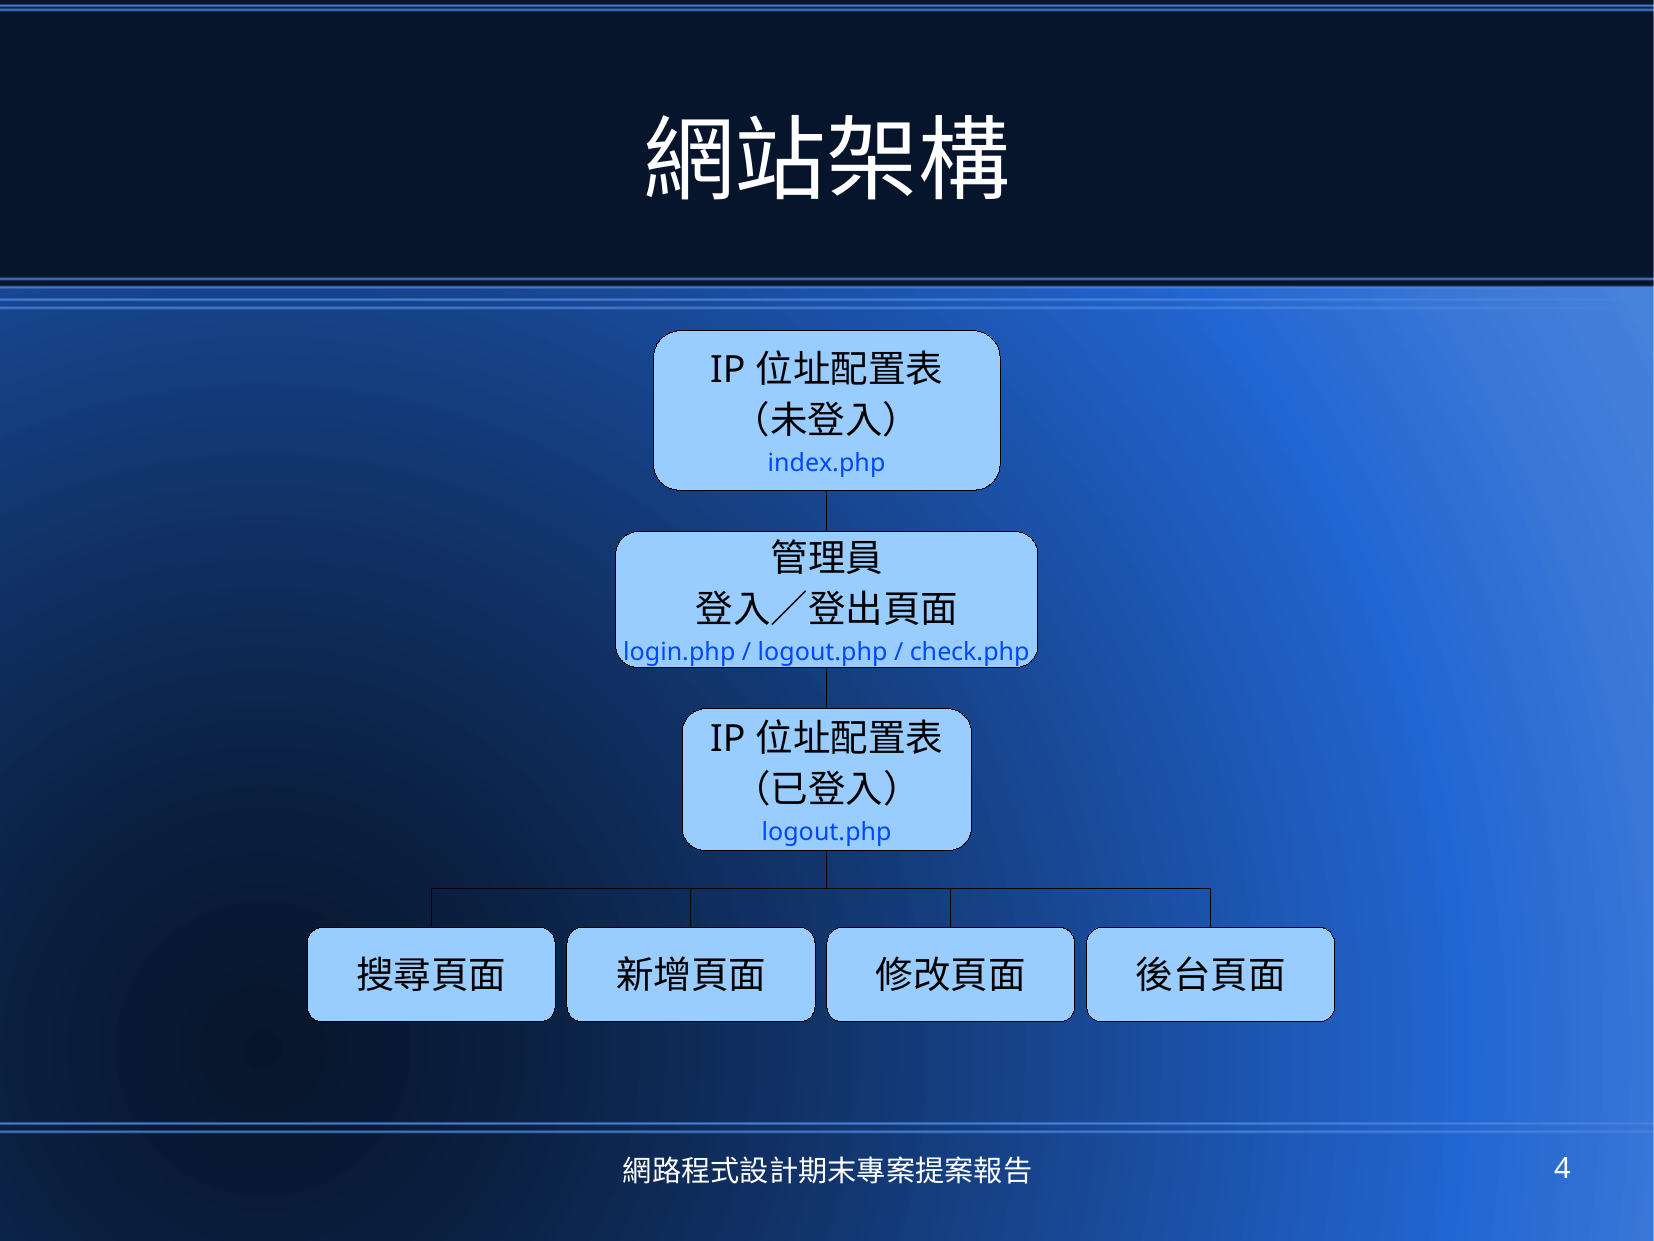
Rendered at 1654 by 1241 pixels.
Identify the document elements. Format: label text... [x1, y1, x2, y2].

text_box 管理員 登入／登出頁面 login.php / logout.php / check.php [615, 531, 1038, 668]
text_box 新增頁面 [566, 927, 816, 1022]
text_box 後台頁面 [1086, 927, 1335, 1022]
title 網站架構 [82, 49, 1571, 257]
text_box 修改頁面 [826, 927, 1075, 1022]
text_box 搜尋頁面 [307, 927, 556, 1022]
text_box IP位址配置表 （未登入） index.php [653, 330, 1001, 491]
picture [0, 0, 1654, 1241]
text_box IP位址配置表 （已登入） logout.php [682, 708, 972, 851]
